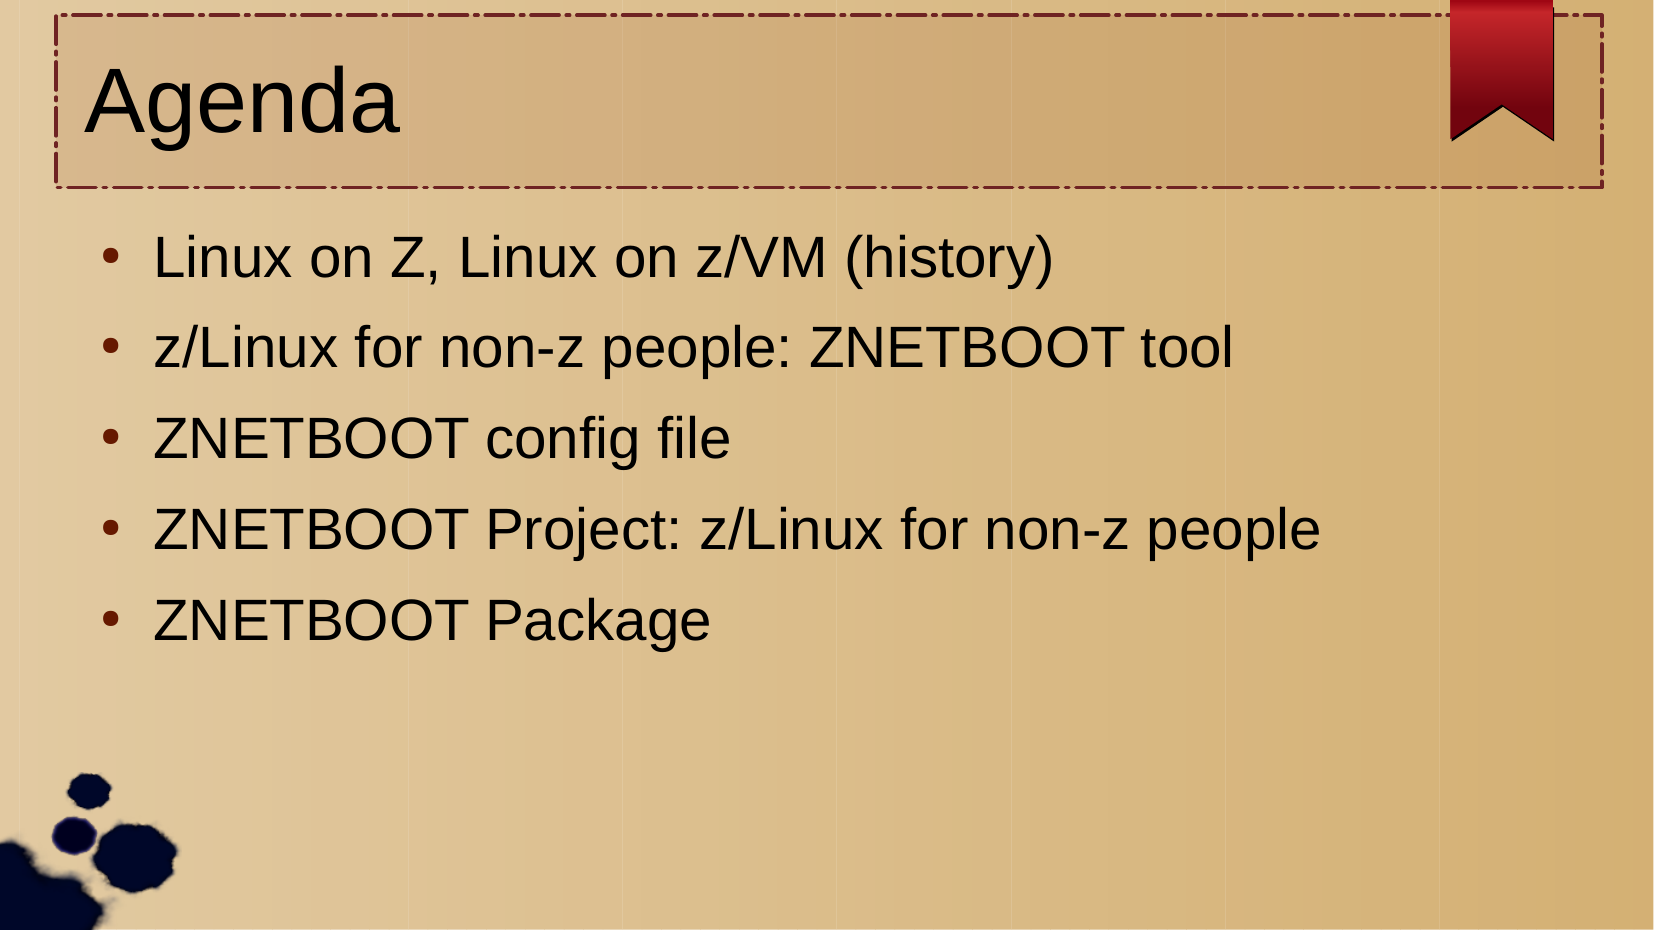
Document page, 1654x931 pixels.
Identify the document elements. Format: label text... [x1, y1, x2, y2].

title Agenda [59, 11, 1441, 189]
list Linux on Z, Linux on z/VM (history) z/Linux for non-z people: ZNETBOOT tool ZNETBOOT config file ZNETBOOT Project: z/Linux for non-z people ZNETBOOT Package [82, 224, 1571, 764]
